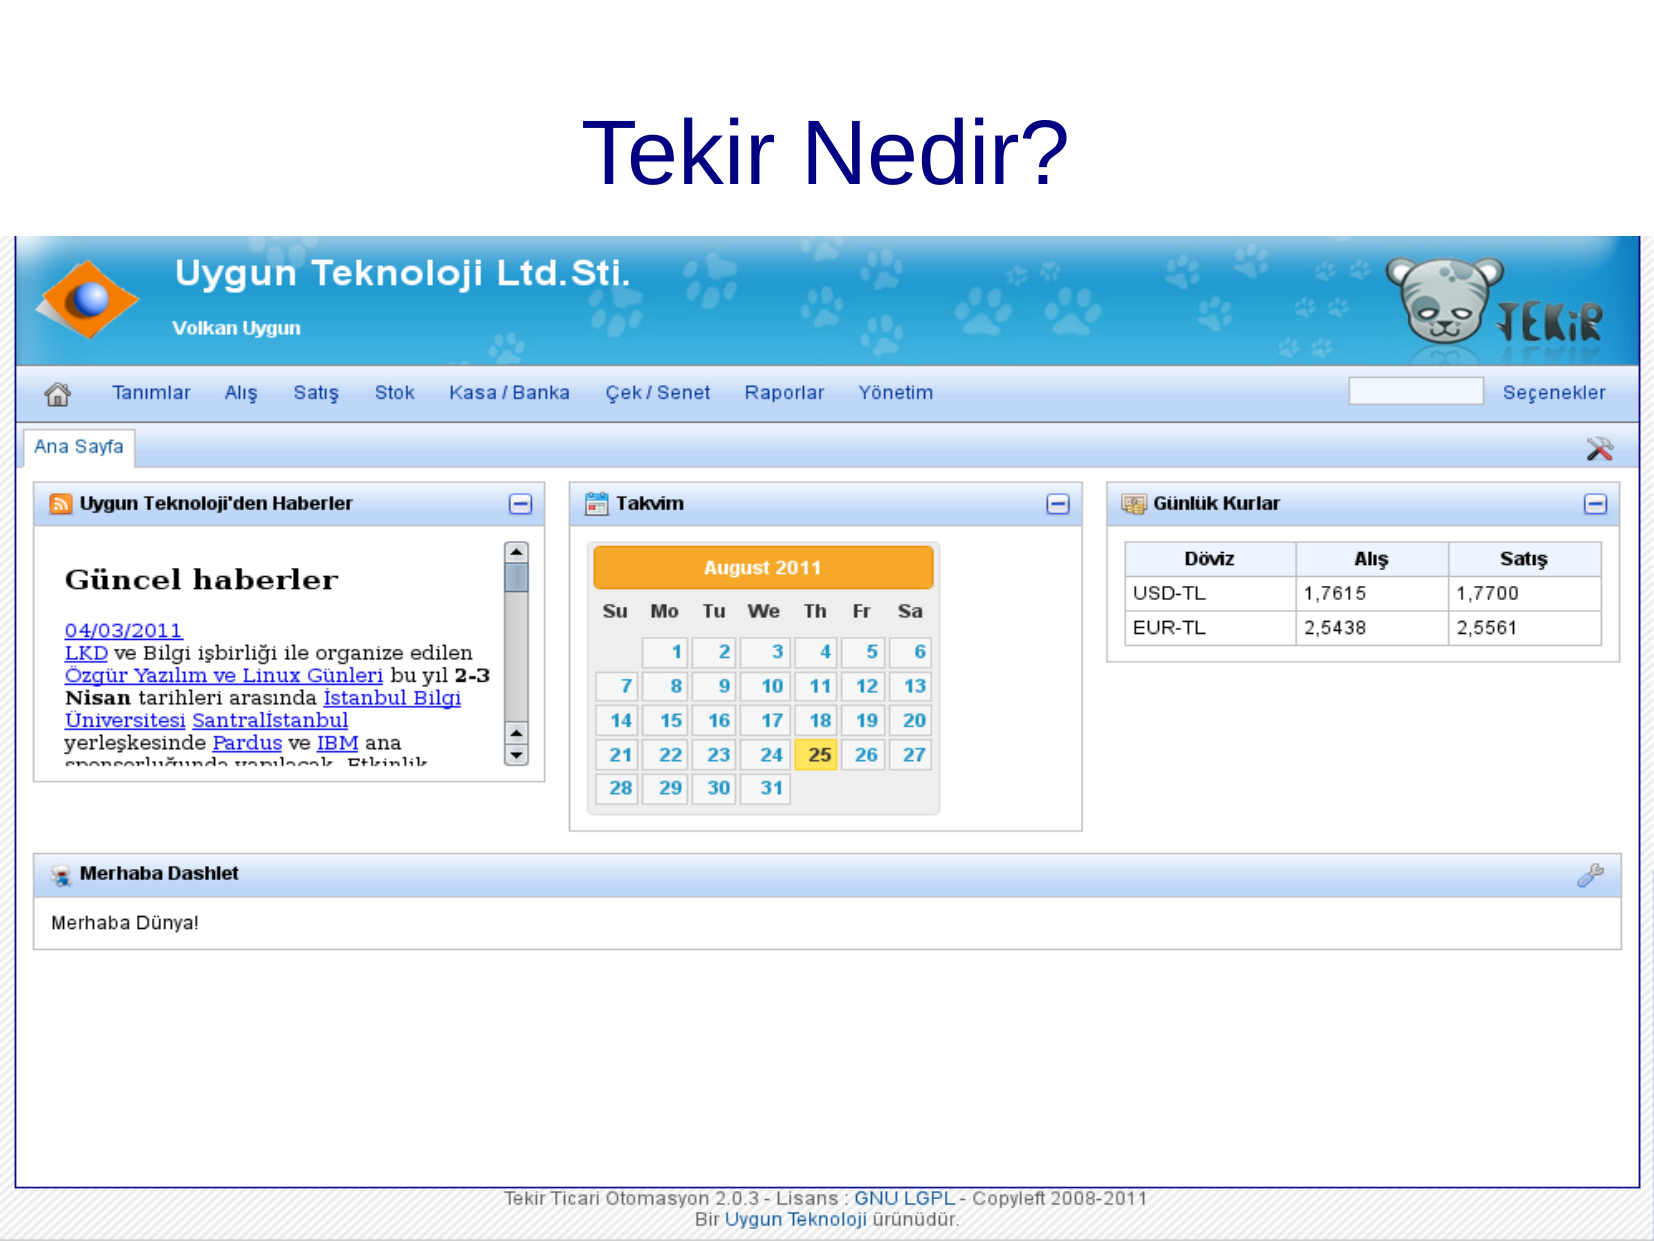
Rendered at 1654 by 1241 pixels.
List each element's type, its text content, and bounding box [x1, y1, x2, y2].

title Tekir Nedir? [82, 49, 1571, 236]
picture [0, 236, 1654, 1241]
